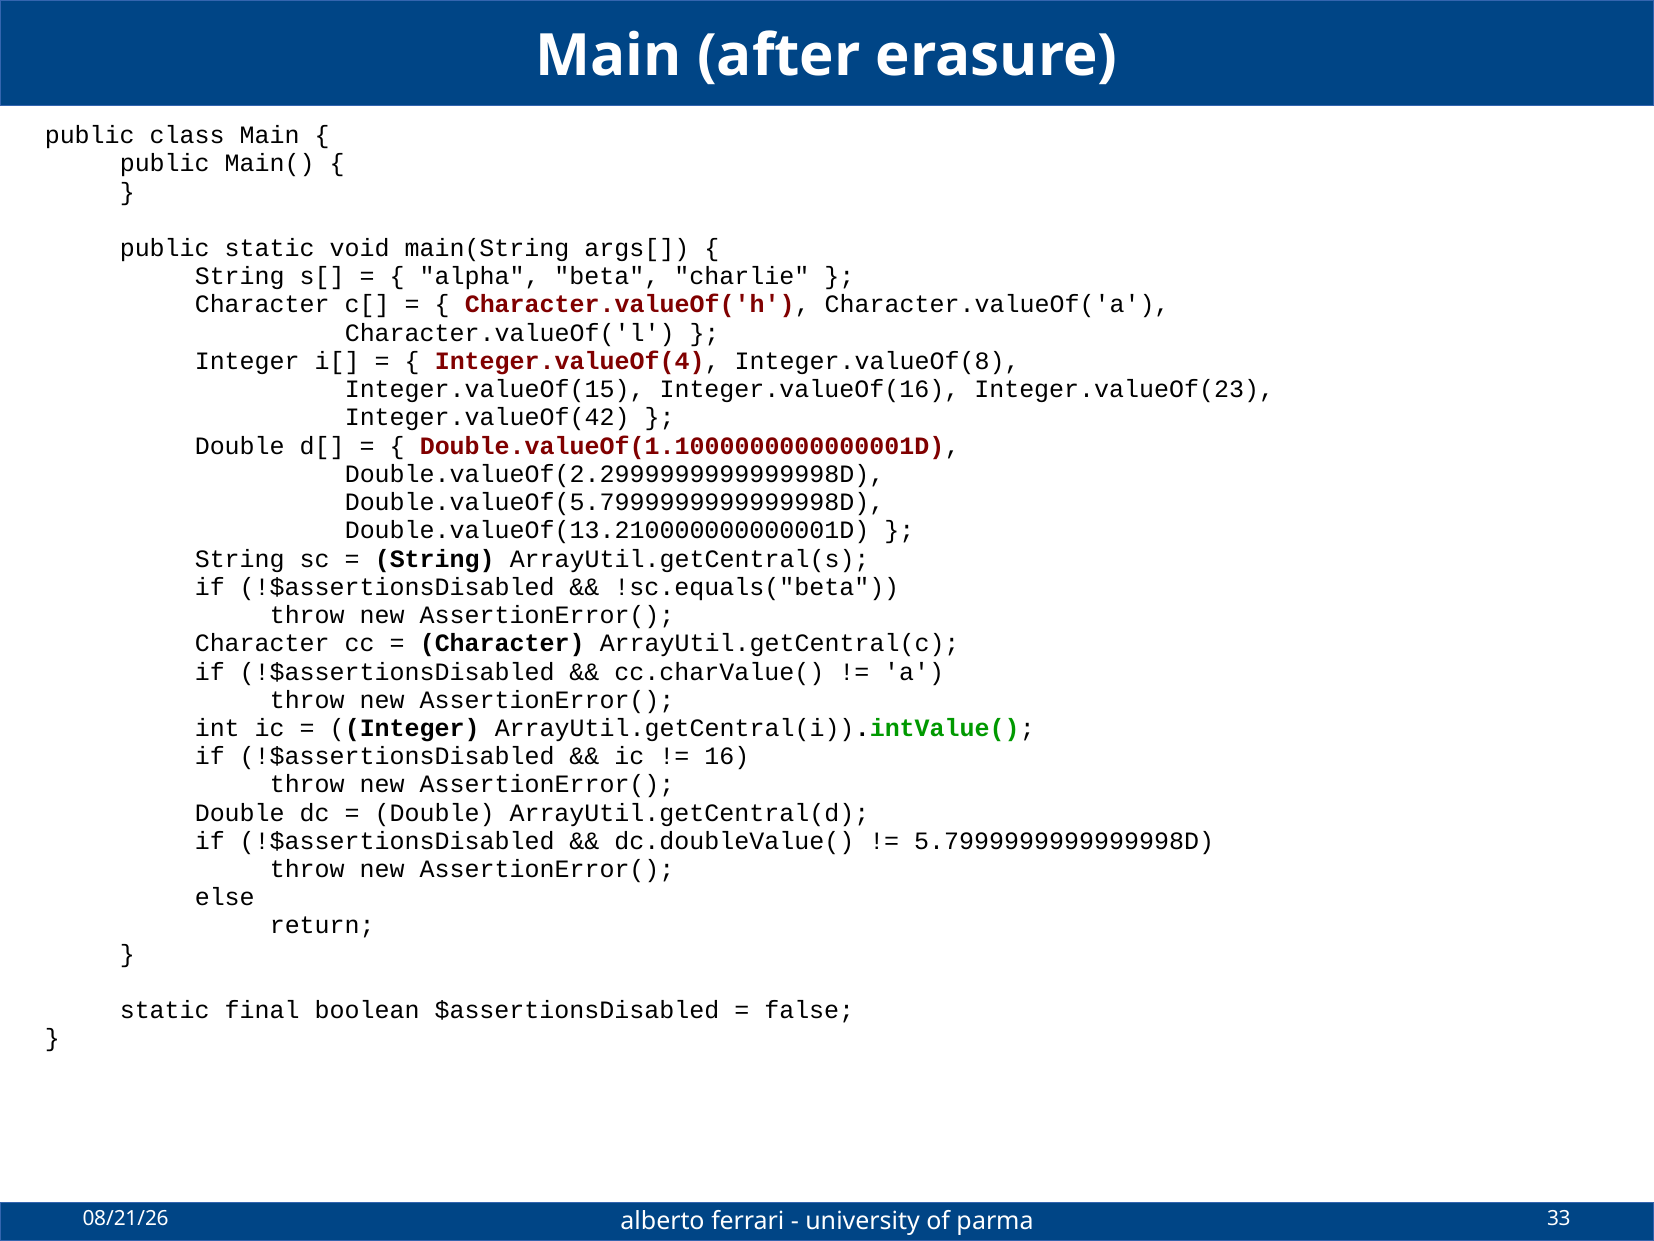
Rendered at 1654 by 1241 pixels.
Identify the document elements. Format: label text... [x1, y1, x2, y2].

text_box public class Main { public Main() { } public static void main(String args[]) { String s[] = { "alpha", "beta", "charlie" }; Character c[] = { Character.valueOf('h'), Character.valueOf('a'), Character.valueOf('l') }; Integer i[] = { Integer.valueOf(4), Integer.valueOf(8), Integer.valueOf(15), Integer.valueOf(16), Integer.valueOf(23), Integer.valueOf(42) }; Double d[] = { Double.valueOf(1.1000000000000001D), Double.valueOf(2.2999999999999998D), Double.valueOf(5.7999999999999998D), Double.valueOf(13.210000000000001D) }; String sc = (String) ArrayUtil.getCentral(s); if (!$assertionsDisabled && !sc.equals("beta")) throw new AssertionError(); Character cc = (Character) ArrayUtil.getCentral(c); if (!$assertionsDisabled && cc.charValue() != 'a') throw new AssertionError(); int ic = ((Integer) ArrayUtil.getCentral(i)).intValue(); if (!$assertionsDisabled && ic != 16) throw new AssertionError(); Double dc = (Double) ArrayUtil.getCentral(d); if (!$assertionsDisabled && dc.doubleValue() != 5.7999999999999998D) throw new AssertionError(); else return; } static final boolean $assertionsDisabled = false; } [30, 115, 1606, 1096]
title Main (after erasure) [0, 0, 1654, 106]
